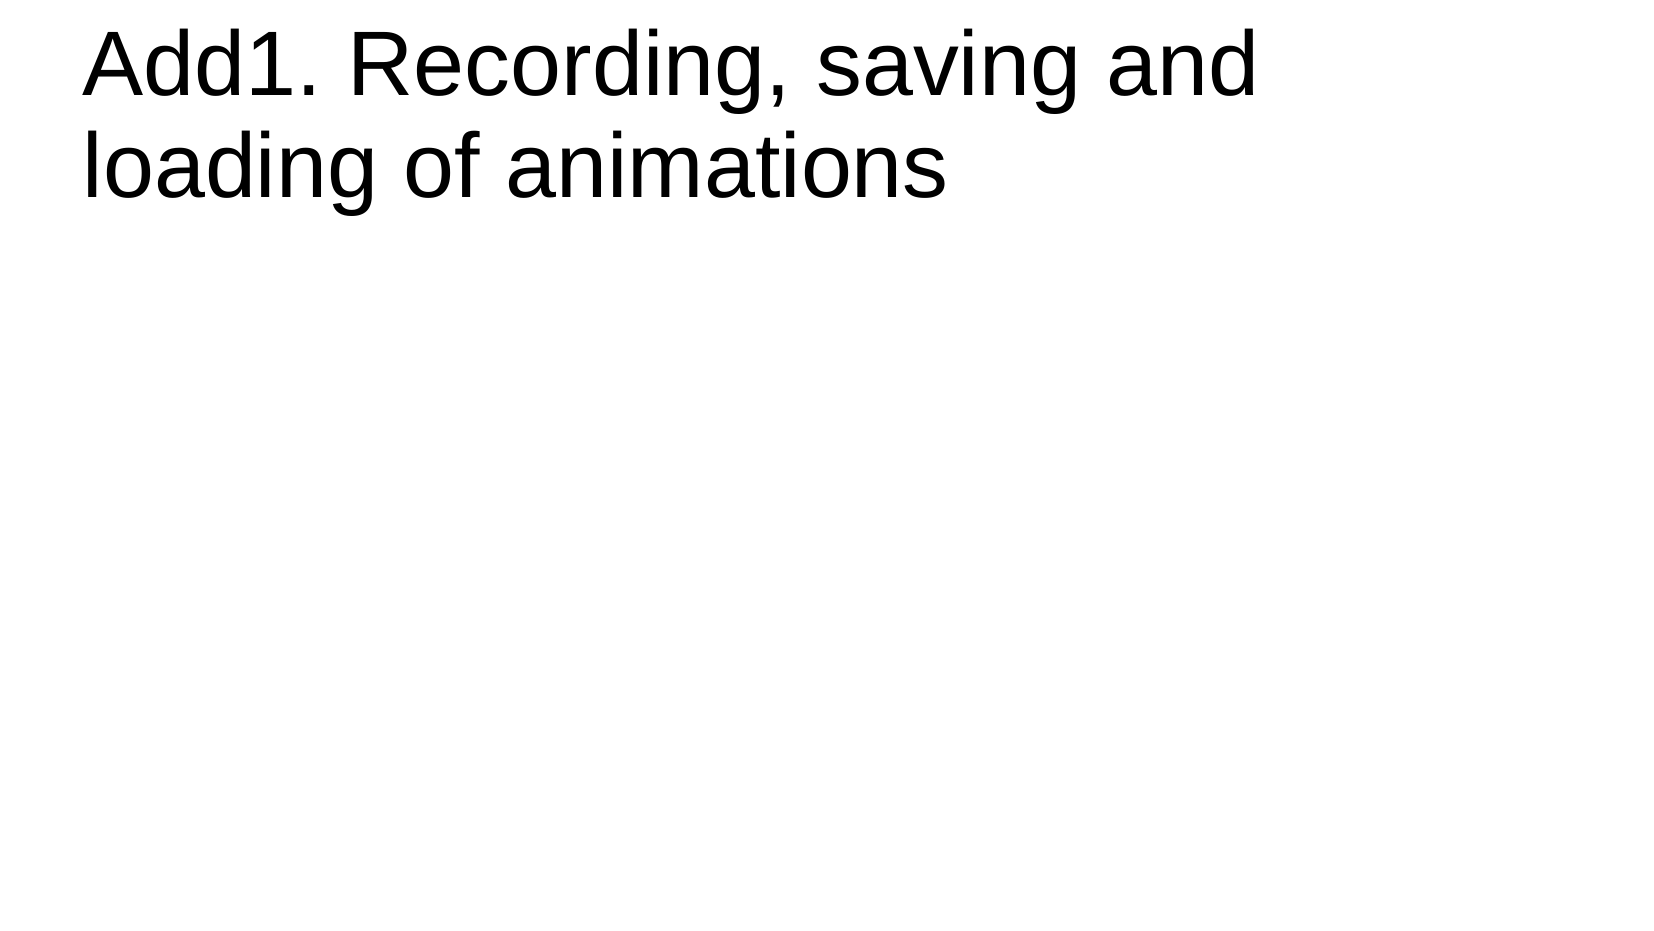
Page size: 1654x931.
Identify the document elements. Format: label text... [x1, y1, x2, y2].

title Add1. Recording, saving and loading of animations [82, 12, 1571, 218]
